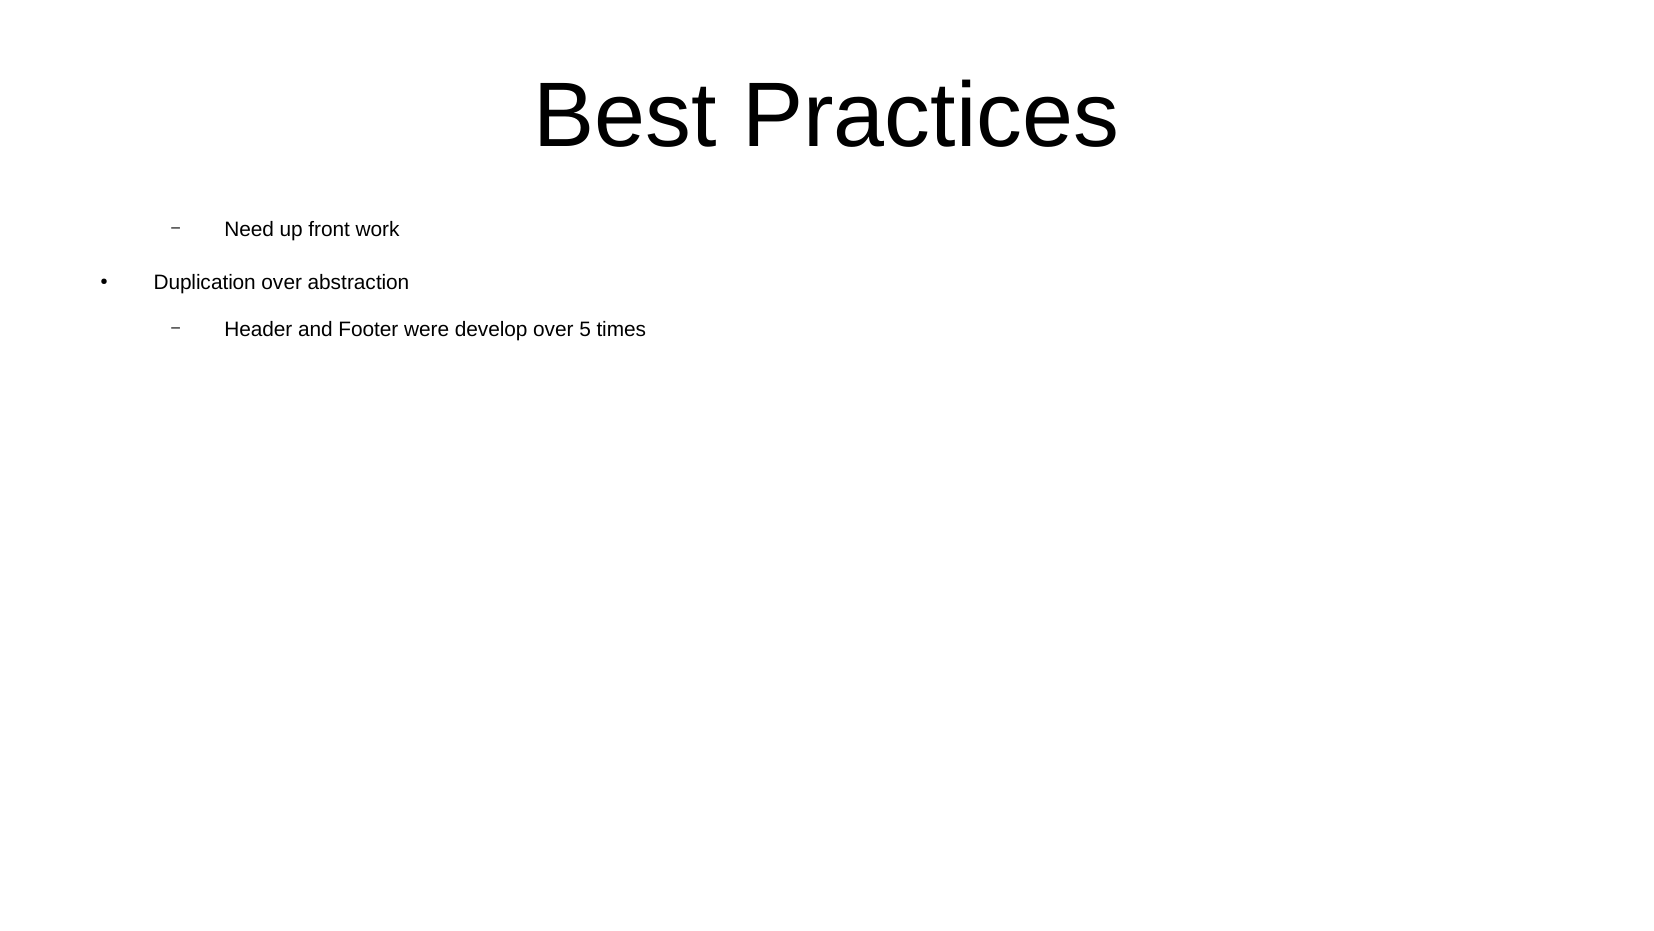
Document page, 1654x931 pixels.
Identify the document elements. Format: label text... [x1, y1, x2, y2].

title Best Practices [82, 37, 1571, 193]
list Need up front work Duplication over abstraction Header and Footer were develop over 5 times [82, 217, 1621, 901]
